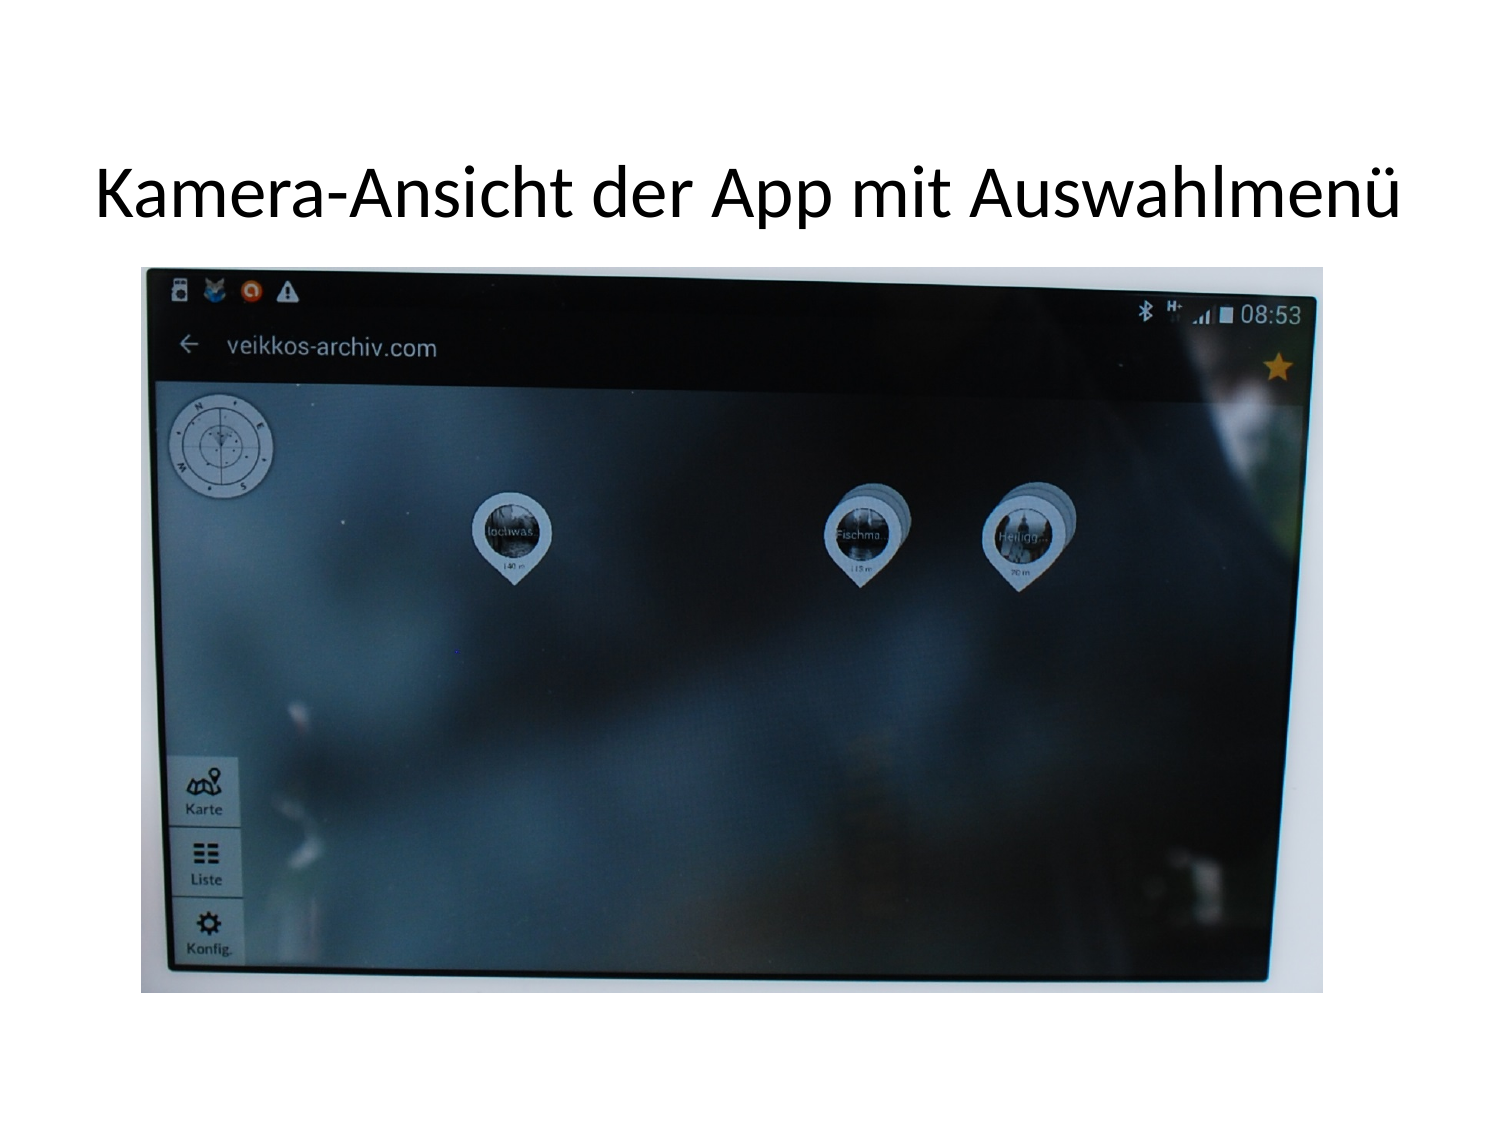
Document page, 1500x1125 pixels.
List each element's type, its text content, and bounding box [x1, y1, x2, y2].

list [75, 172, 1426, 1071]
title Kamera-Ansicht der App mit Auswahlmenü [75, 45, 1426, 172]
picture [141, 267, 1323, 993]
